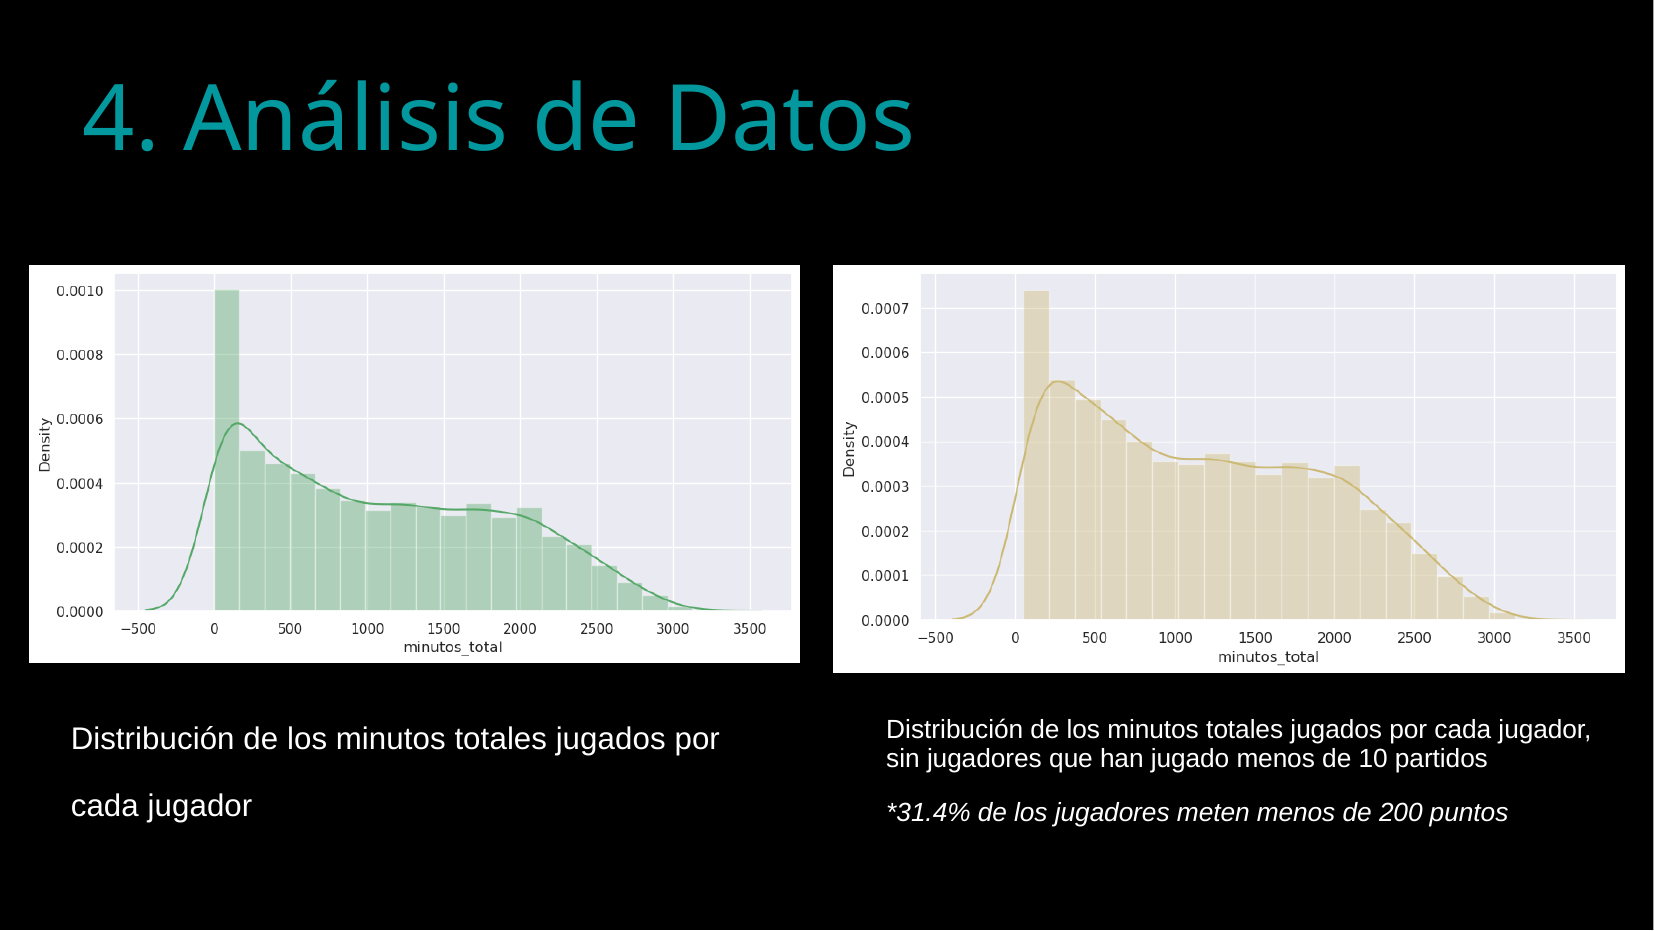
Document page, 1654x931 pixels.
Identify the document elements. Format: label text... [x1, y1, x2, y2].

picture [29, 265, 800, 663]
picture [833, 265, 1625, 673]
list Distribución de los minutos totales jugados por cada jugador, sin jugadores que han jugado menos de 10 partidos *31.4% de los jugadores meten menos de 200 puntos [826, 679, 1595, 834]
list Distribución de los minutos totales jugados por cada jugador [0, 679, 768, 844]
title 4. Análisis de Datos [82, 28, 1571, 201]
